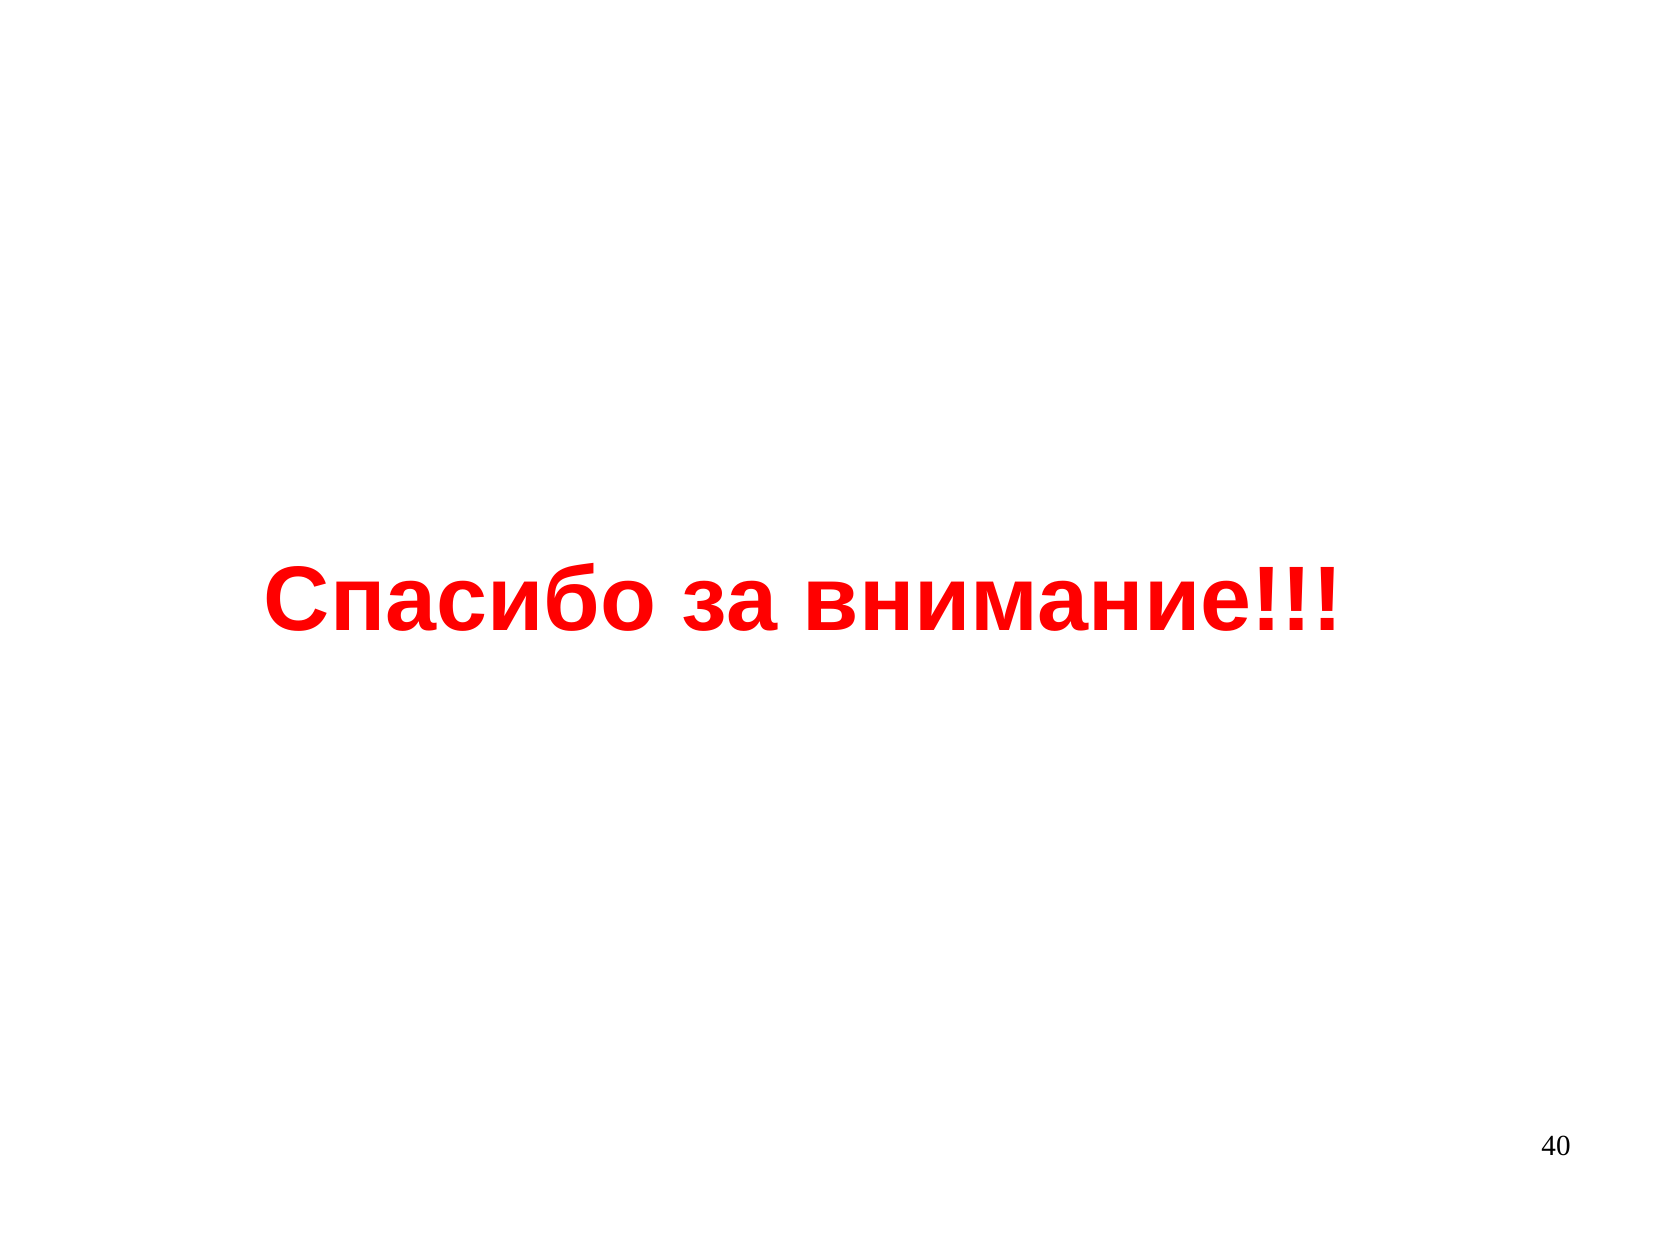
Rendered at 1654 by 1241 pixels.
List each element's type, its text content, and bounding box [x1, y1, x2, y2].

title Спасибо за внимание!!! [60, 495, 1549, 703]
